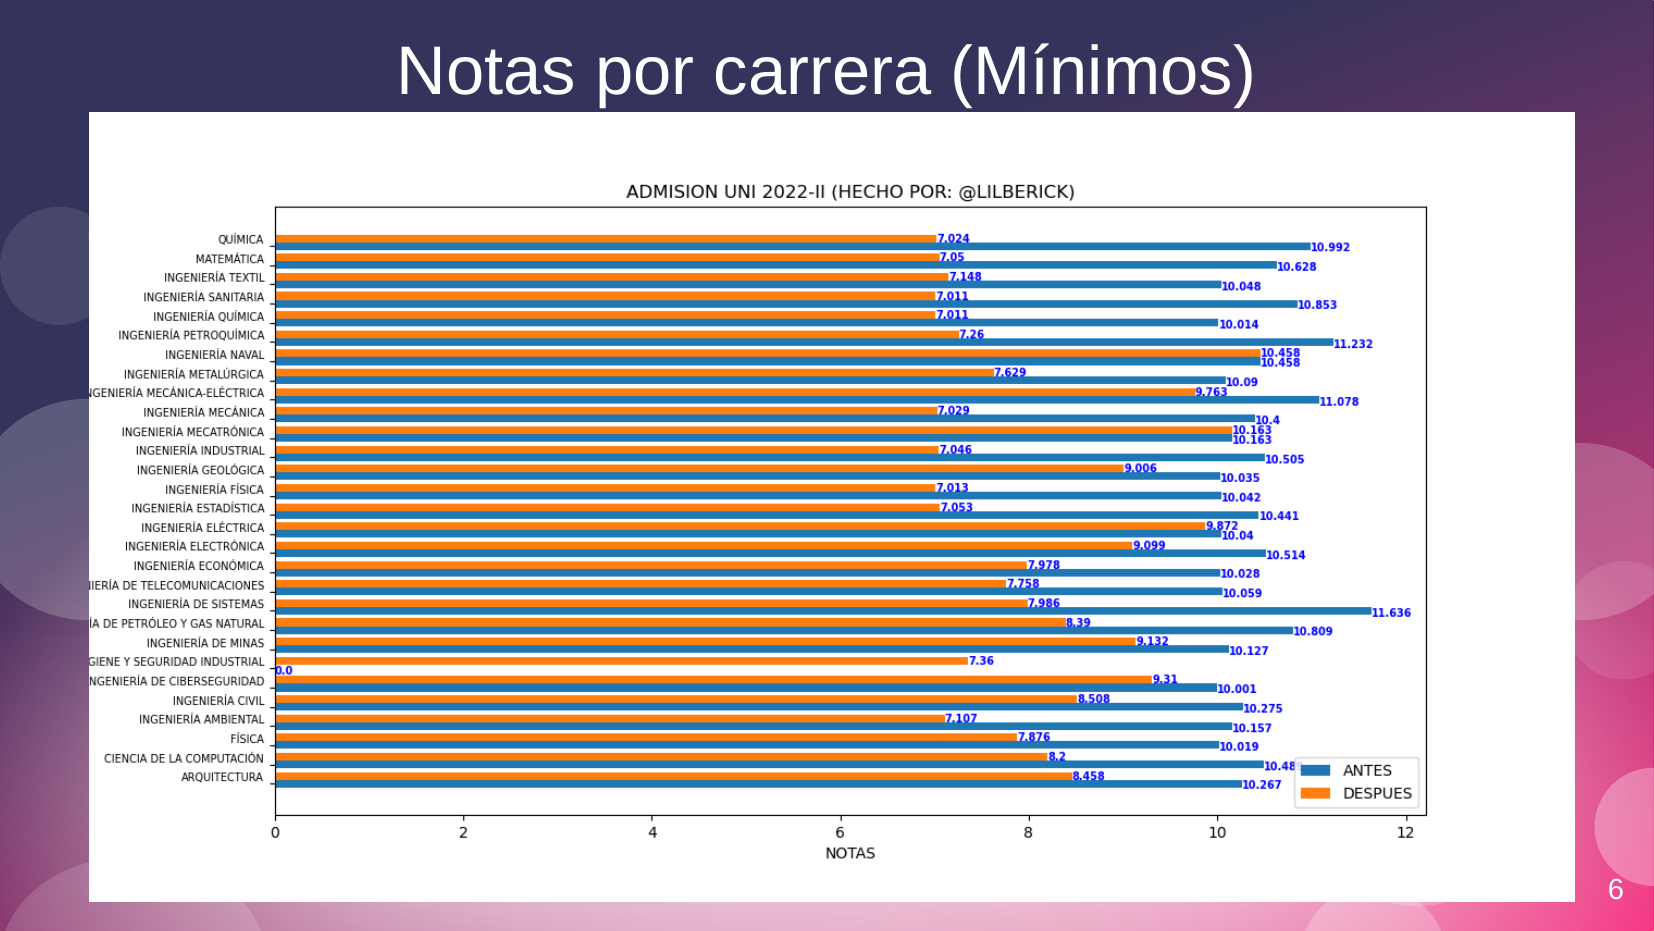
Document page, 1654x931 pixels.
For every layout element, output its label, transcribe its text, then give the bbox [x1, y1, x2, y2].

picture [89, 112, 1576, 902]
title Notas por carrera (Mínimos) [88, 11, 1565, 129]
